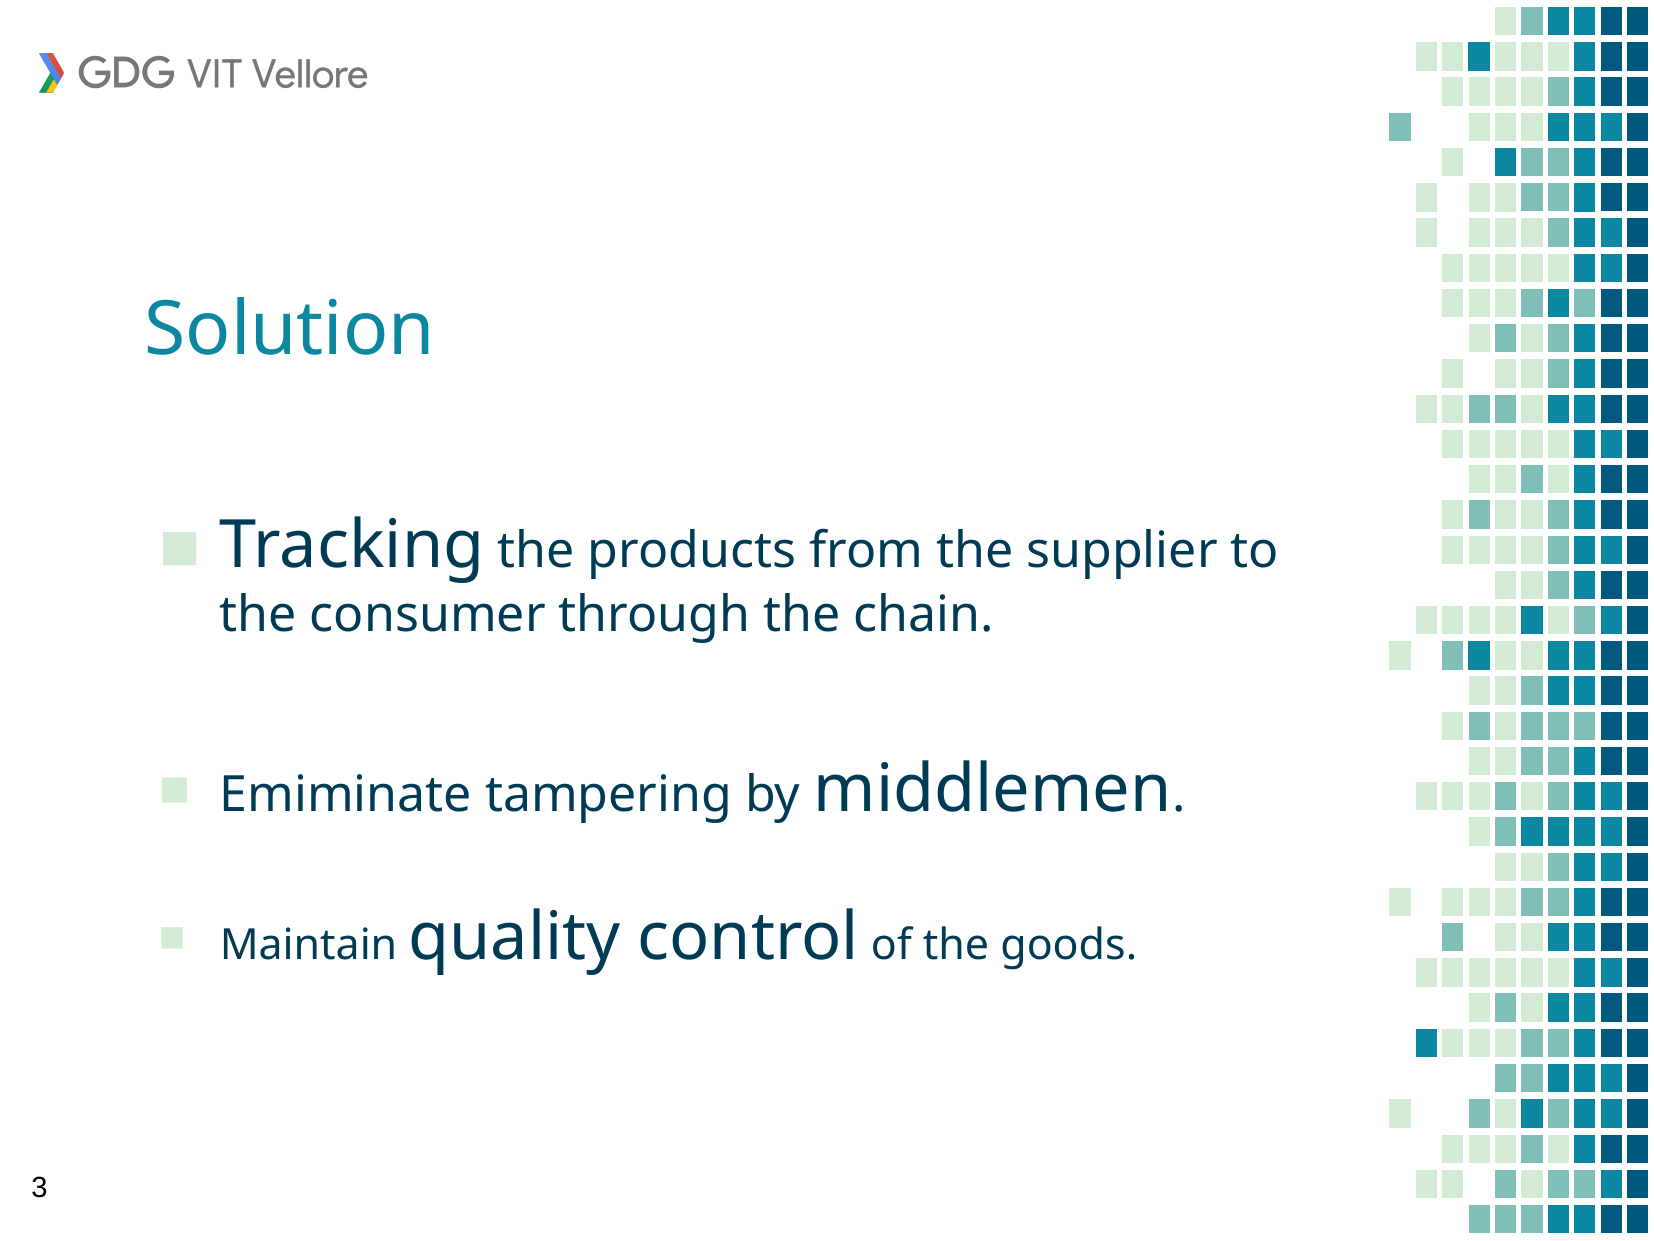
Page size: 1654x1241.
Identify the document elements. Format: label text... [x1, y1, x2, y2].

list Tracking the products from the supplier to the consumer through the chain. Emiminate tampering by middlemen. Maintain quality control of the goods. [129, 417, 1353, 1137]
picture [0, 3, 408, 142]
title Solution [129, 178, 1353, 385]
slide_number <number> [16, 1138, 116, 1233]
